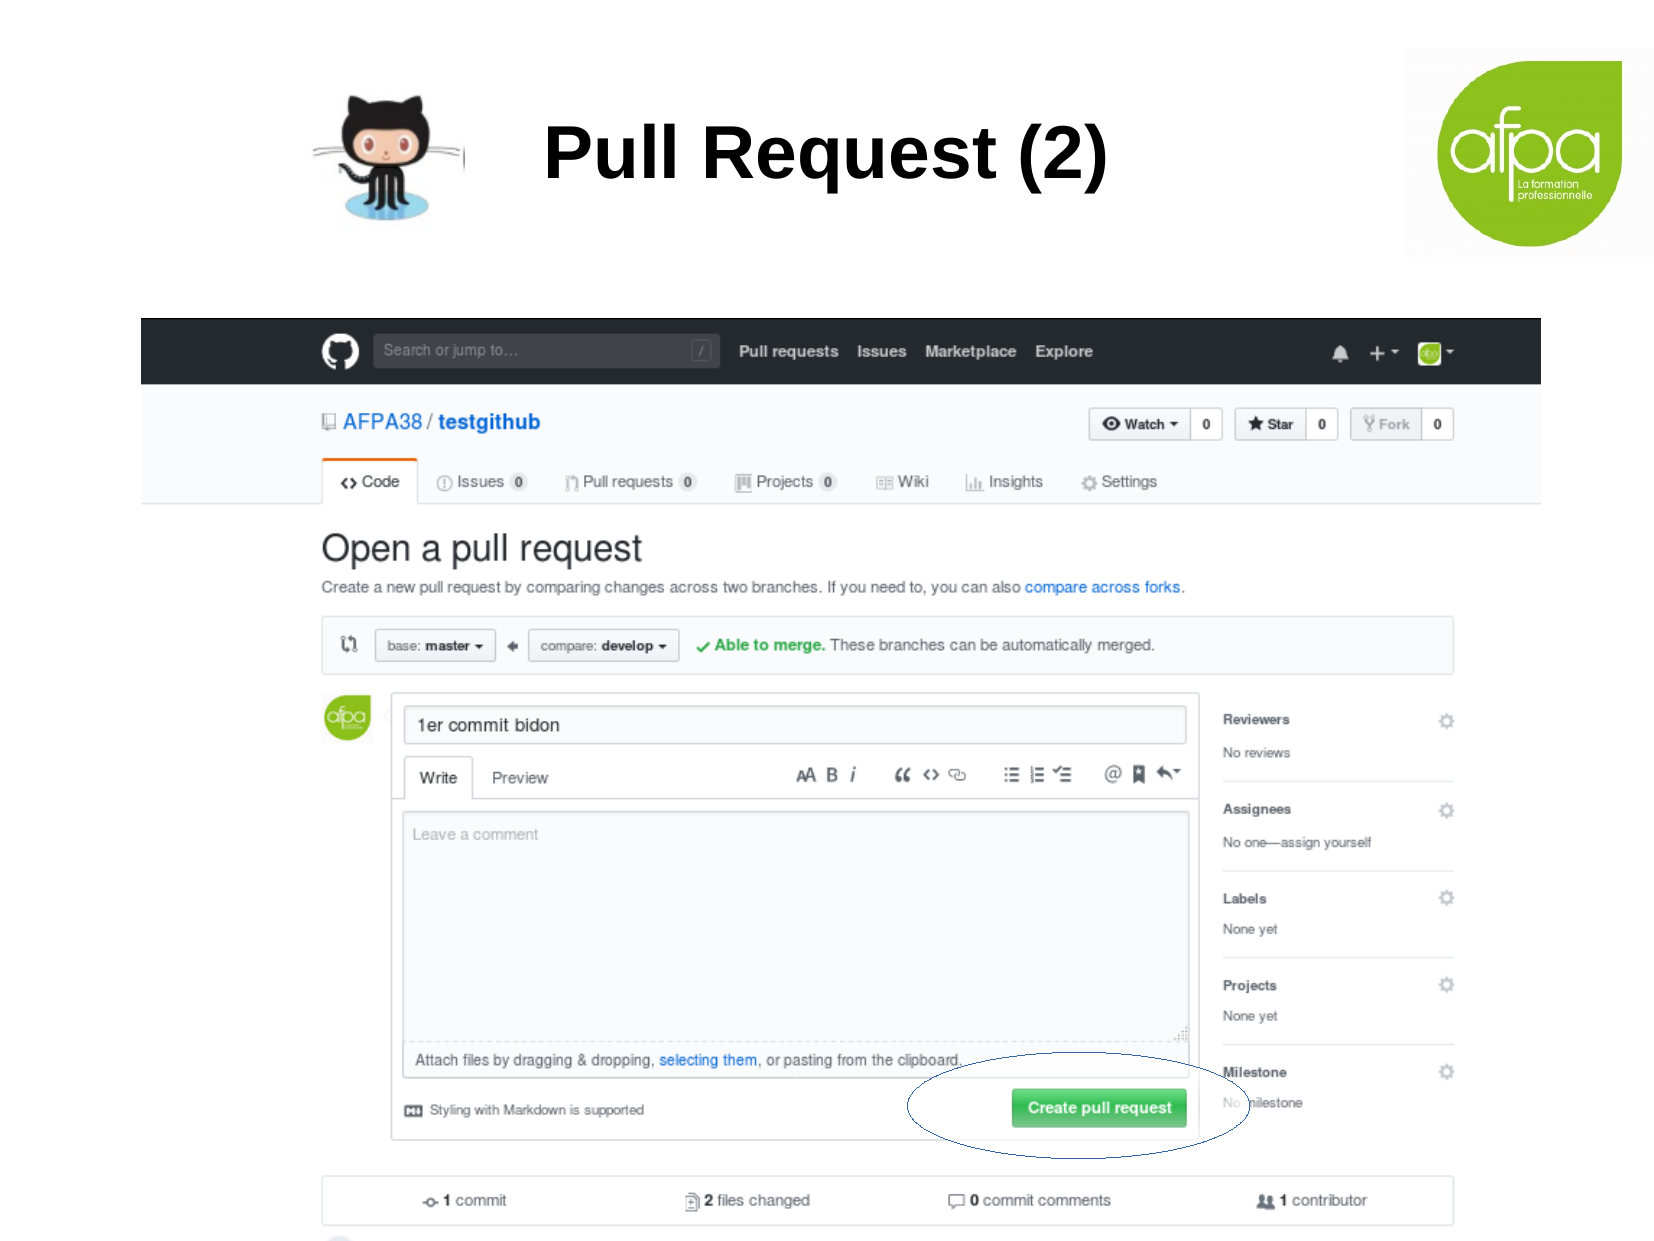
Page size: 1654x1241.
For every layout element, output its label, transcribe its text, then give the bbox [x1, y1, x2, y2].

picture [295, 82, 465, 233]
picture [1571, 49, 1654, 257]
picture [141, 318, 1541, 1241]
title Pull Request (2) [82, 49, 1571, 257]
text_box [907, 1052, 1250, 1159]
